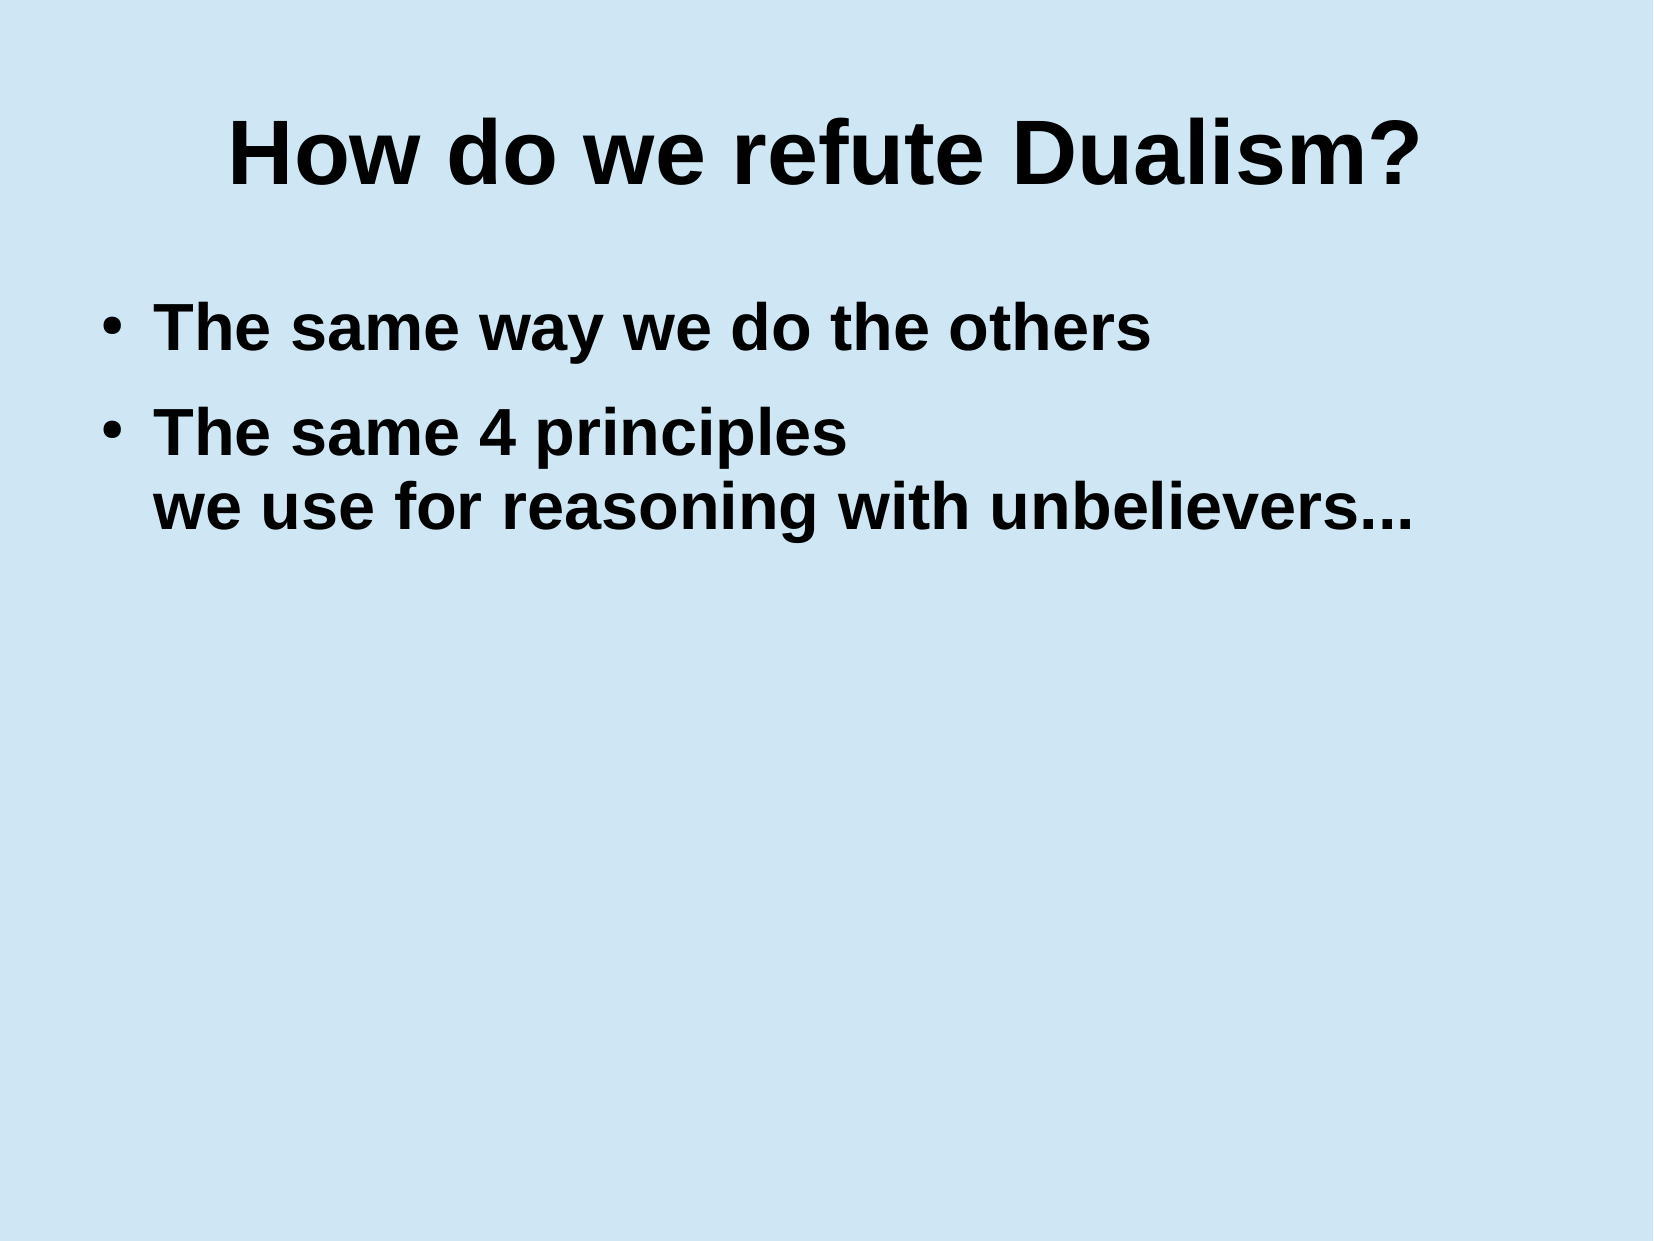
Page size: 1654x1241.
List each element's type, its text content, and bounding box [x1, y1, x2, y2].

list The same way we do the others The same 4 principles we use for reasoning with unbelievers... [82, 290, 1571, 1109]
title How do we refute Dualism? [82, 49, 1571, 257]
